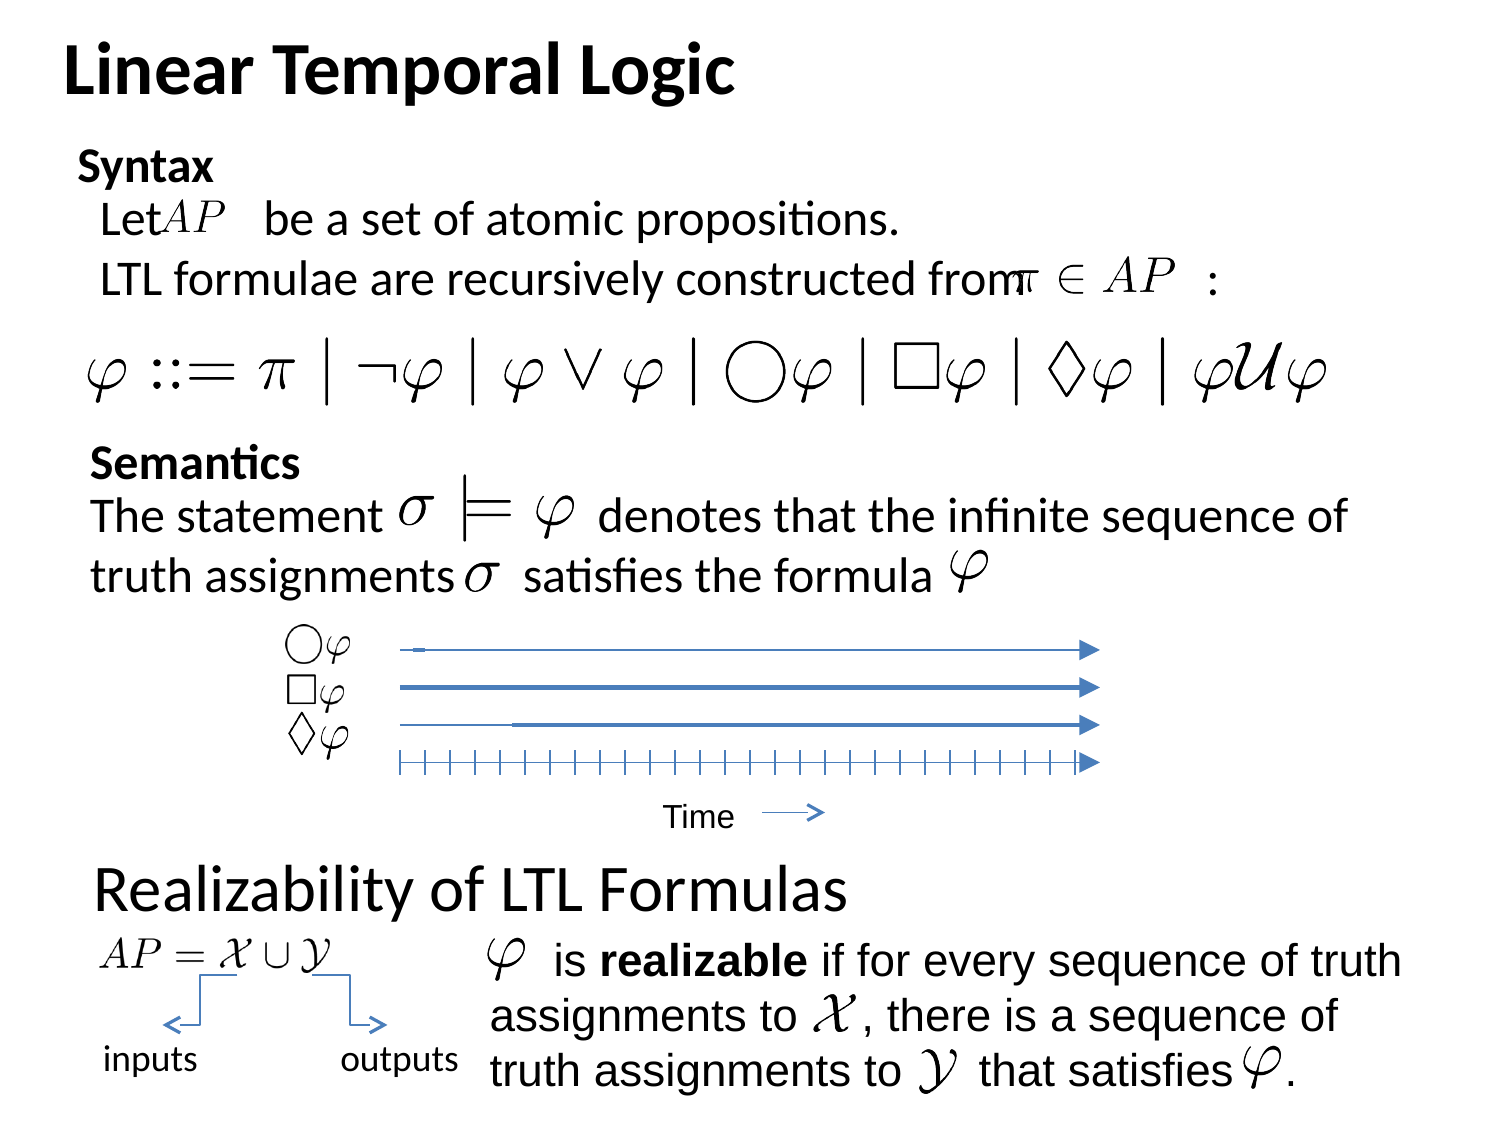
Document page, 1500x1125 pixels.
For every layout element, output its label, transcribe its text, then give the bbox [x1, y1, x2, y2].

text_box outputs [325, 1026, 475, 1087]
picture [813, 994, 856, 1032]
picture [465, 562, 500, 592]
picture [919, 1049, 957, 1094]
picture [487, 937, 525, 981]
text_box inputs [88, 1026, 213, 1087]
picture [1243, 1045, 1281, 1089]
text_box The statement denotes that the infinite sequence of truth assignments satisfies the formula [75, 474, 1400, 610]
text_box Realizability of LTL Formulas [79, 837, 865, 933]
picture [950, 549, 988, 593]
text_box Linear Temporal Logic [49, 12, 752, 118]
text_box Semantics [75, 421, 338, 497]
picture [159, 200, 225, 232]
picture [1012, 256, 1175, 294]
picture [273, 674, 355, 762]
picture [399, 474, 574, 542]
text_box Syntax [62, 124, 250, 200]
picture [285, 624, 350, 664]
text_box Let be a set of atomic propositions. LTL formulae are recursively constructed from : [85, 178, 1236, 313]
picture [99, 937, 330, 973]
text_box is realizable if for every sequence of truth assignments to , there is a sequence of truth assignments to that satisfies . [474, 923, 1438, 1104]
text_box Time [647, 787, 751, 837]
picture [87, 337, 1326, 406]
